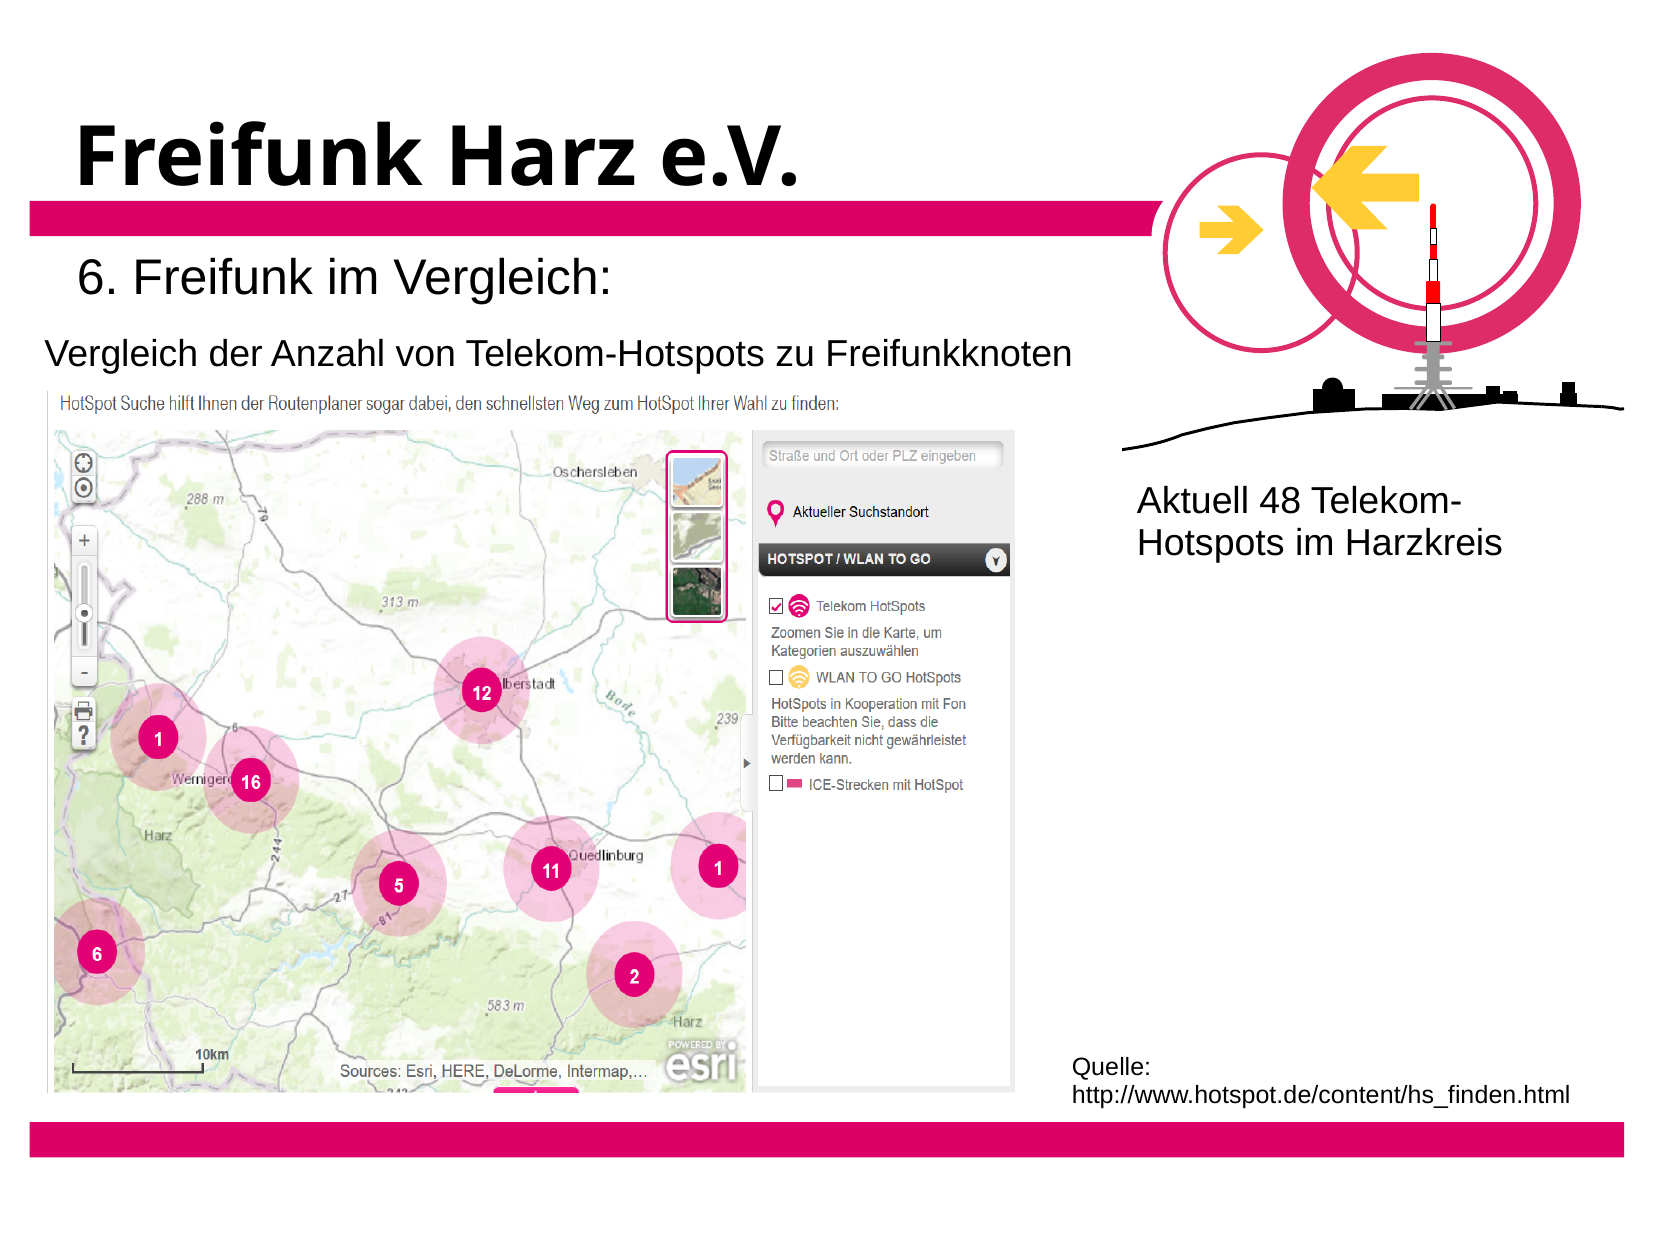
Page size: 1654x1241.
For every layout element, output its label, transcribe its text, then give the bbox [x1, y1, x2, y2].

text_box Aktuell 48 Telekom-Hotspots im Harzkreis [1122, 472, 1625, 572]
subtitle 6. Freifunk im Vergleich: [76, 218, 697, 324]
picture [47, 391, 1015, 1093]
text_box Quelle: http://www.hotspot.de/content/hs_finden.html [1057, 1045, 1648, 1117]
text_box Vergleich der Anzahl von Telekom-Hotspots zu Freifunkknoten [29, 324, 1123, 916]
